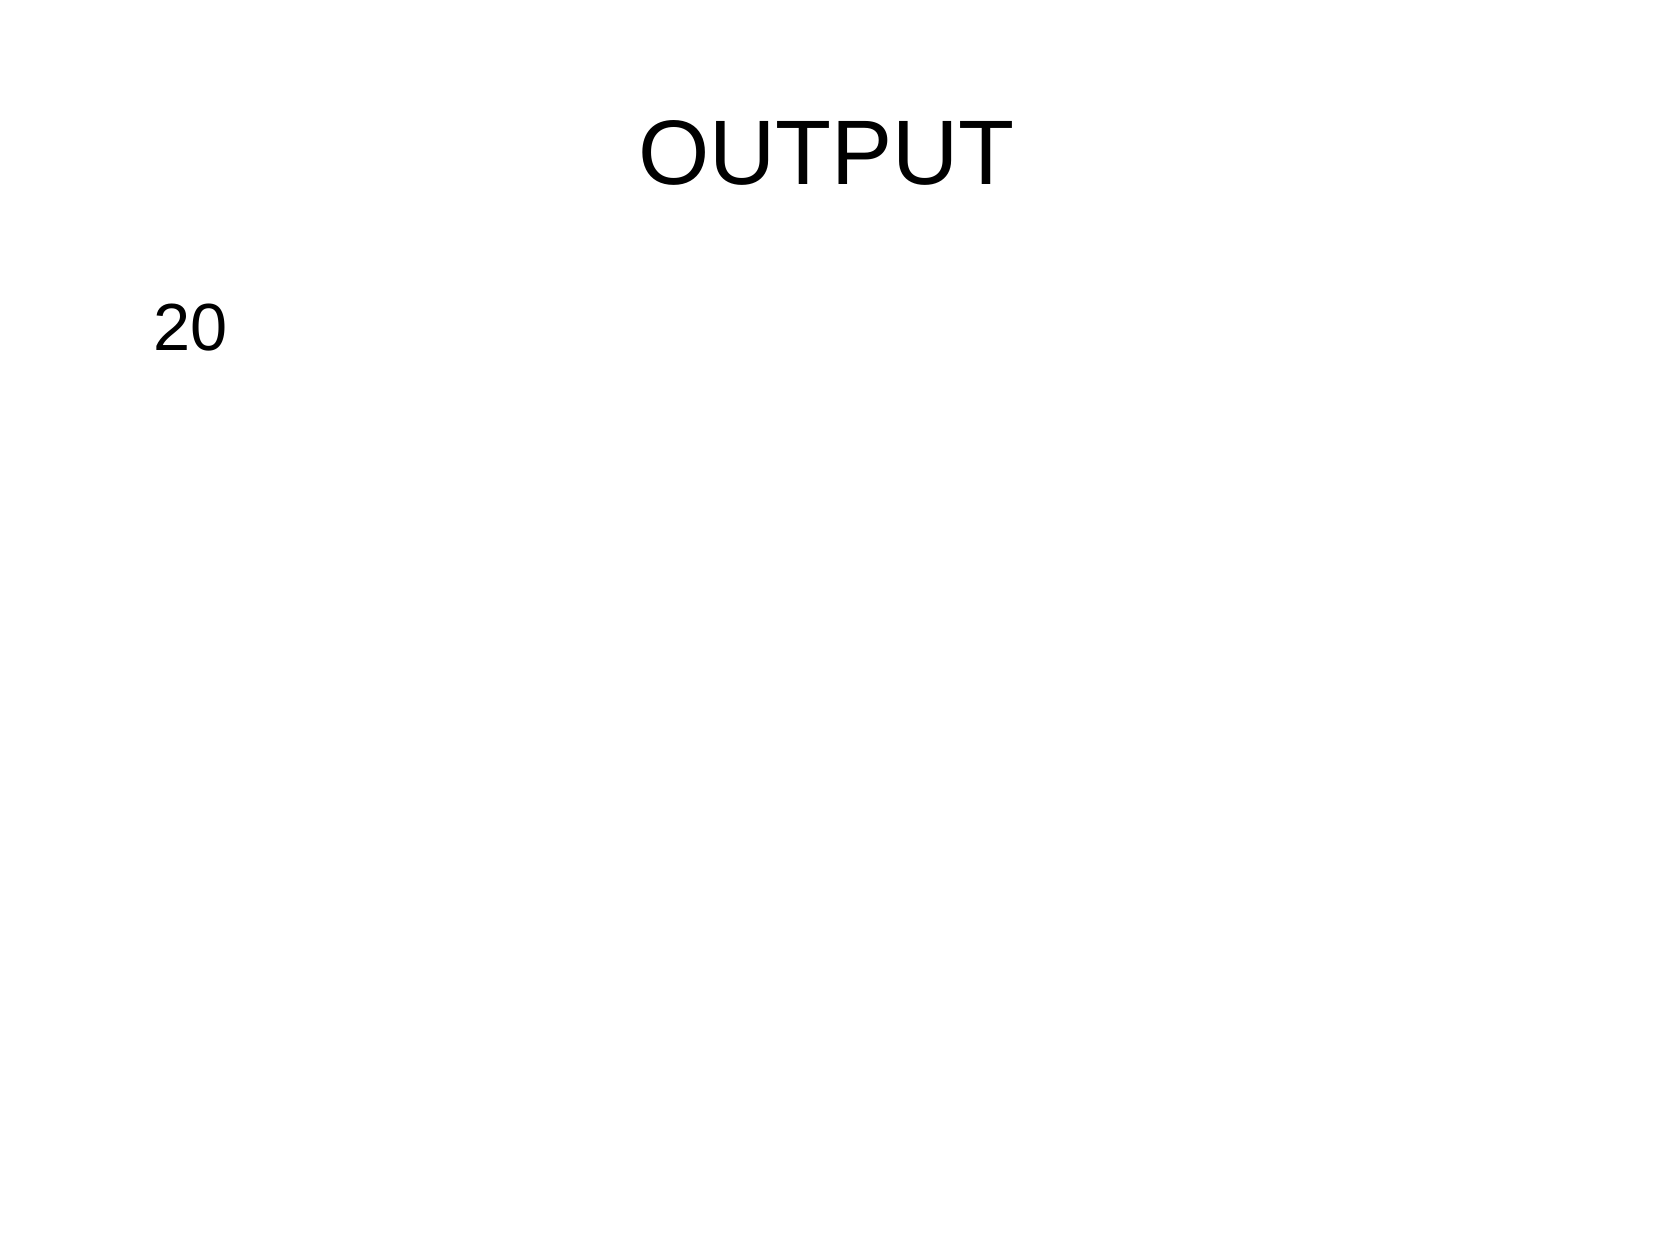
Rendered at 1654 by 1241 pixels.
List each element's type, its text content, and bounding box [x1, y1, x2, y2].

title OUTPUT [82, 49, 1571, 257]
list 20 [82, 290, 1571, 1010]
